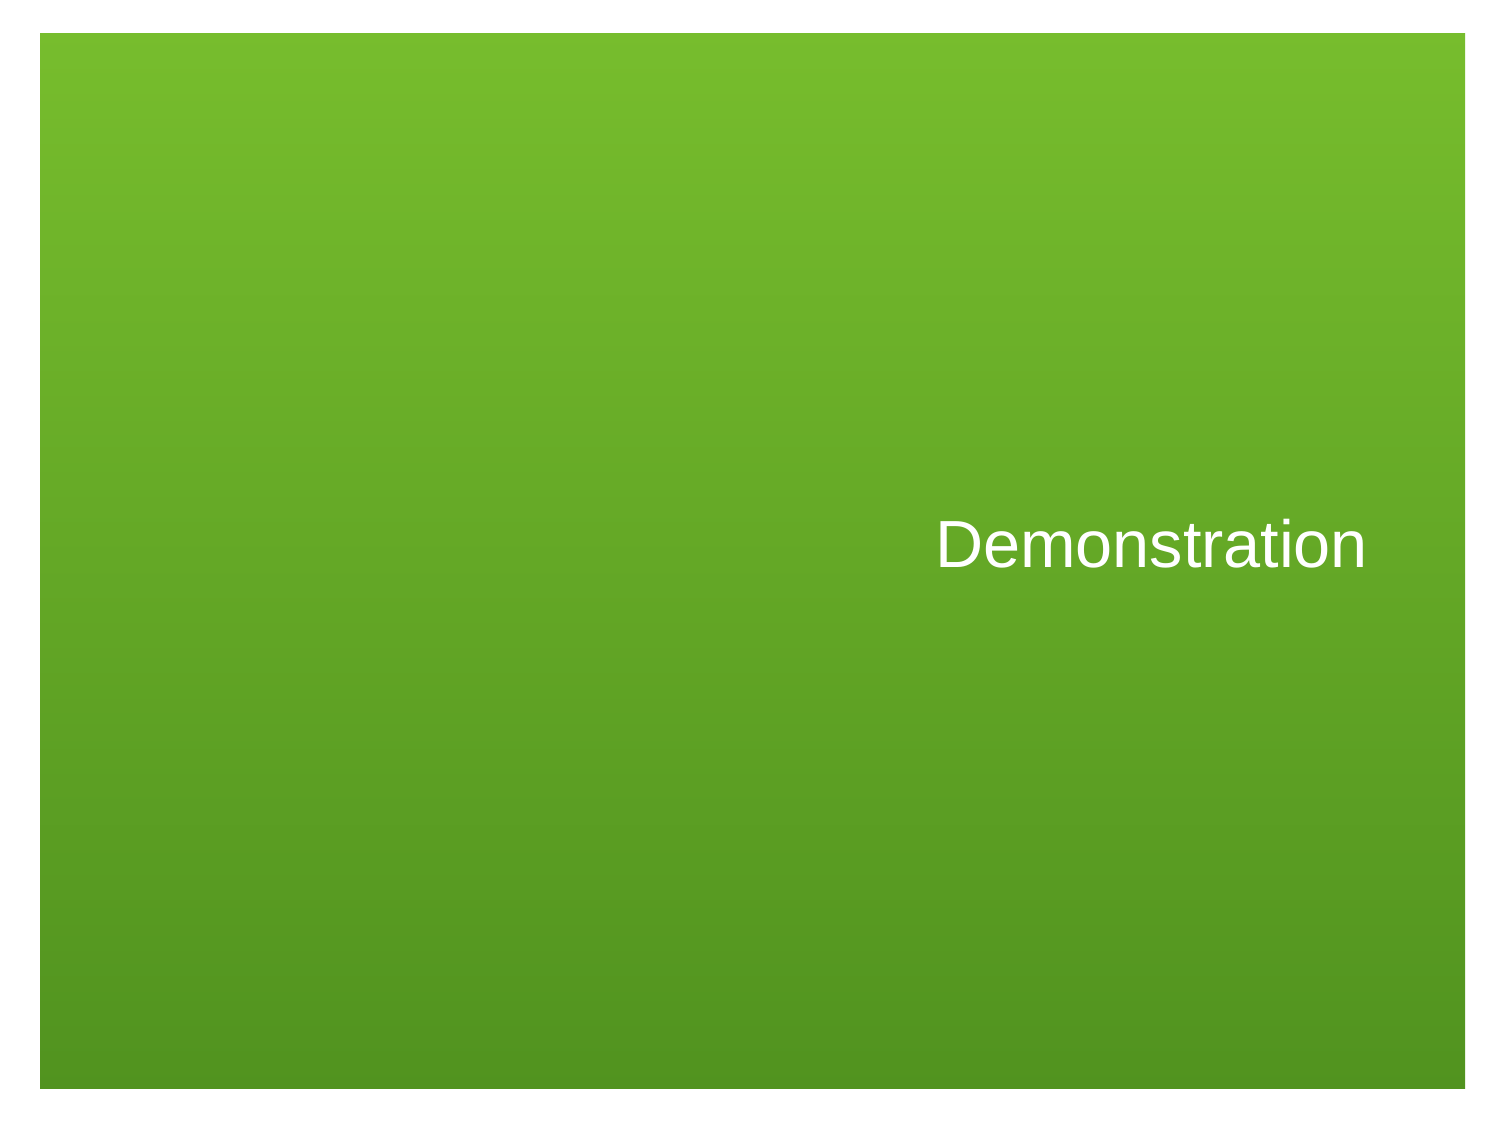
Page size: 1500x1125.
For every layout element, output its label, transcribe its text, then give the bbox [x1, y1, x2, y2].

title Demonstration [135, 450, 1369, 638]
